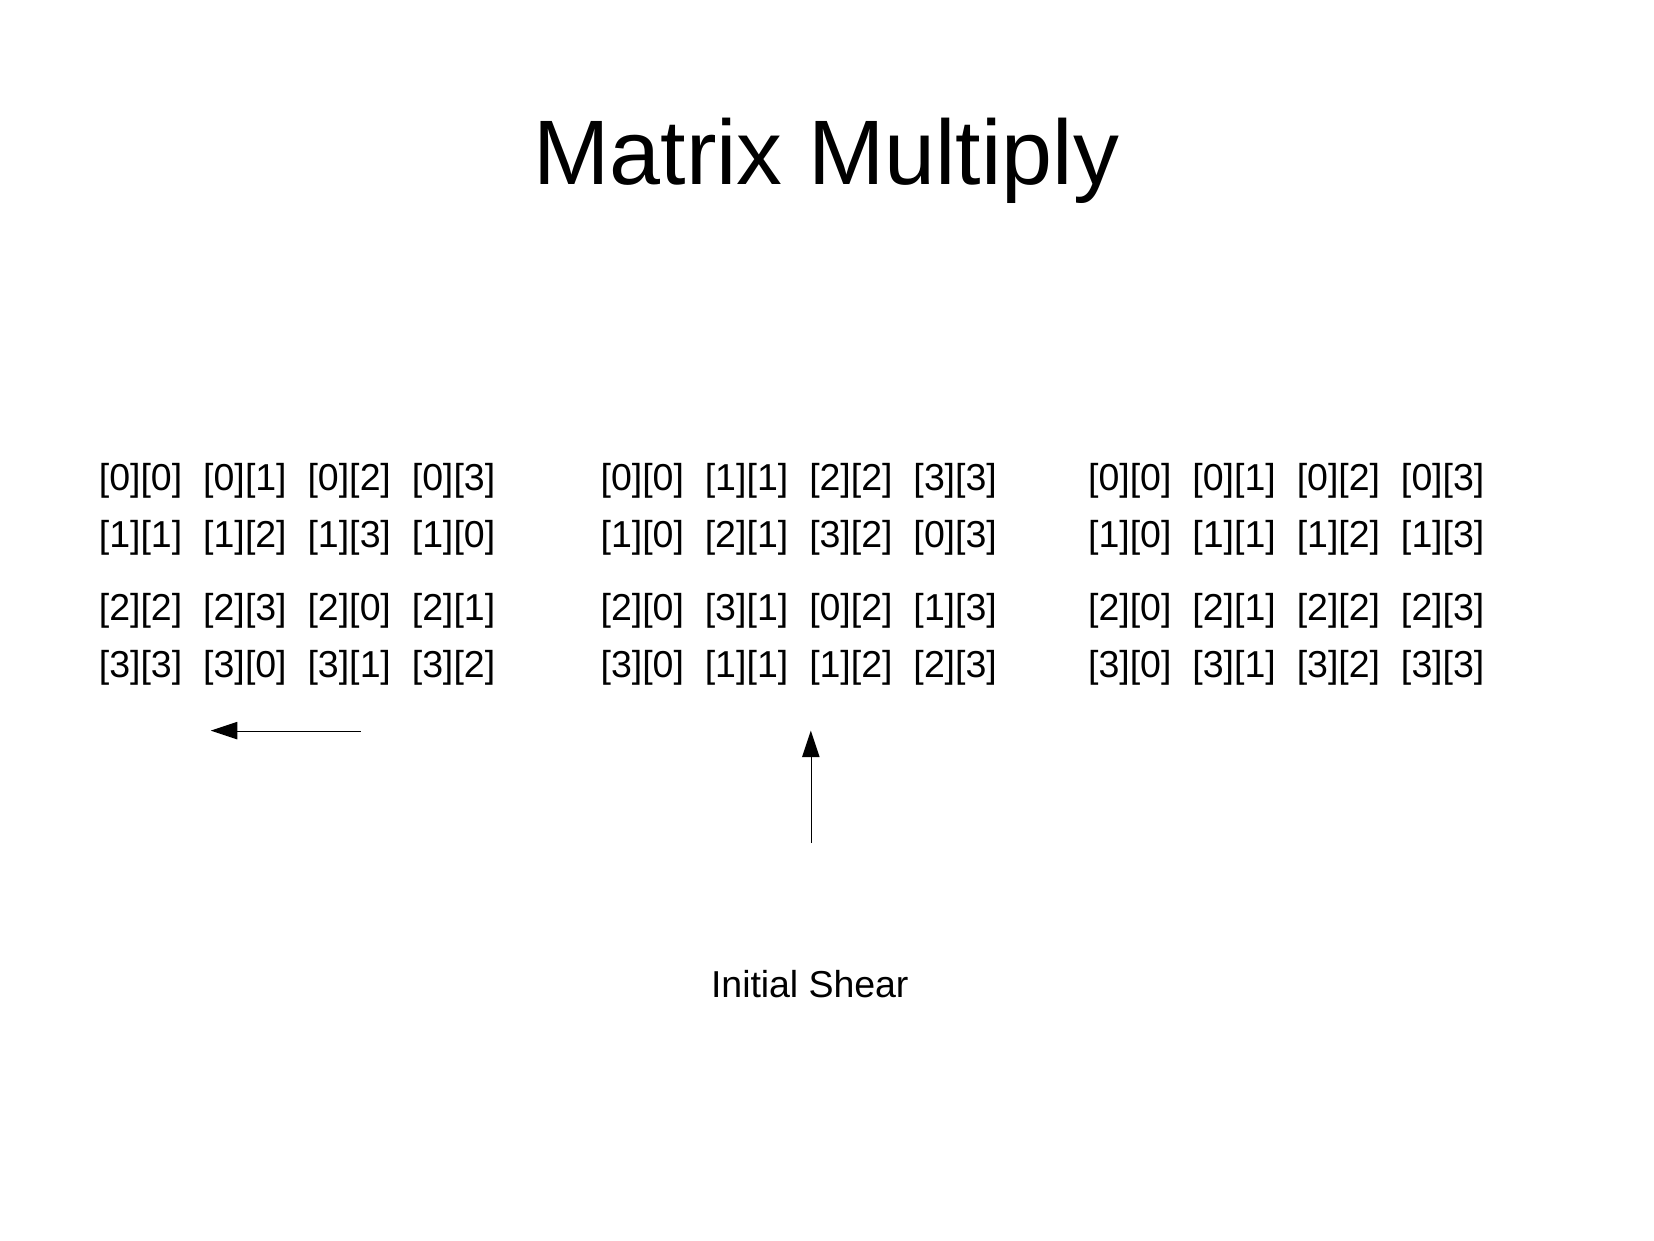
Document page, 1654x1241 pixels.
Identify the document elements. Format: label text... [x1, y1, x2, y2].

text_box [2][0] [3][1] [0][2] [1][3] [585, 579, 1013, 636]
text_box [2][0] [2][1] [2][2] [2][3] [1073, 579, 1501, 636]
text_box [0][0] [0][1] [0][2] [0][3] [84, 448, 511, 505]
text_box [2][2] [2][3] [2][0] [2][1] [84, 579, 511, 636]
text_box [0][0] [1][1] [2][2] [3][3] [585, 448, 1013, 505]
title Matrix Multiply [82, 49, 1571, 257]
text_box [1][1] [1][2] [1][3] [1][0] [84, 505, 511, 563]
text_box [1][0] [1][1] [1][2] [1][3] [1073, 505, 1501, 563]
text_box [3][0] [3][1] [3][2] [3][3] [1073, 636, 1501, 694]
text_box [0][0] [0][1] [0][2] [0][3] [1073, 448, 1501, 505]
text_box [1][0] [2][1] [3][2] [0][3] [585, 505, 1013, 563]
text_box [3][0] [1][1] [1][2] [2][3] [585, 636, 1013, 694]
text_box [3][3] [3][0] [3][1] [3][2] [84, 636, 511, 694]
text_box Initial Shear [696, 955, 924, 1013]
